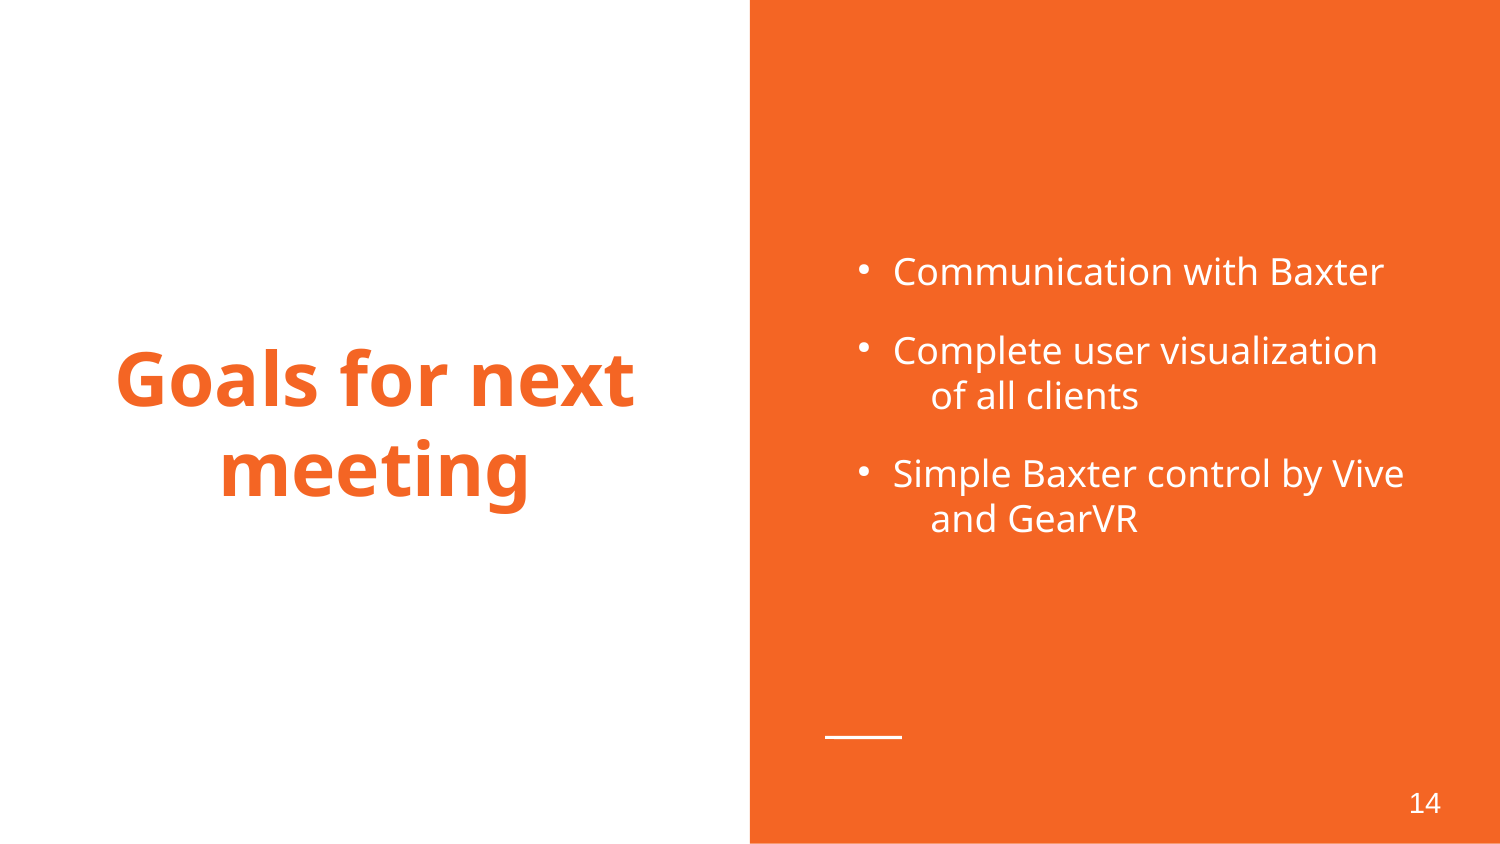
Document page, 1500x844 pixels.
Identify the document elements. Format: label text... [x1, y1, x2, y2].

list Communication with Baxter Complete user visualization of all clients Simple Baxter control by Vive and GearVR [804, 158, 1435, 631]
title Goals for next meeting [43, 313, 708, 530]
